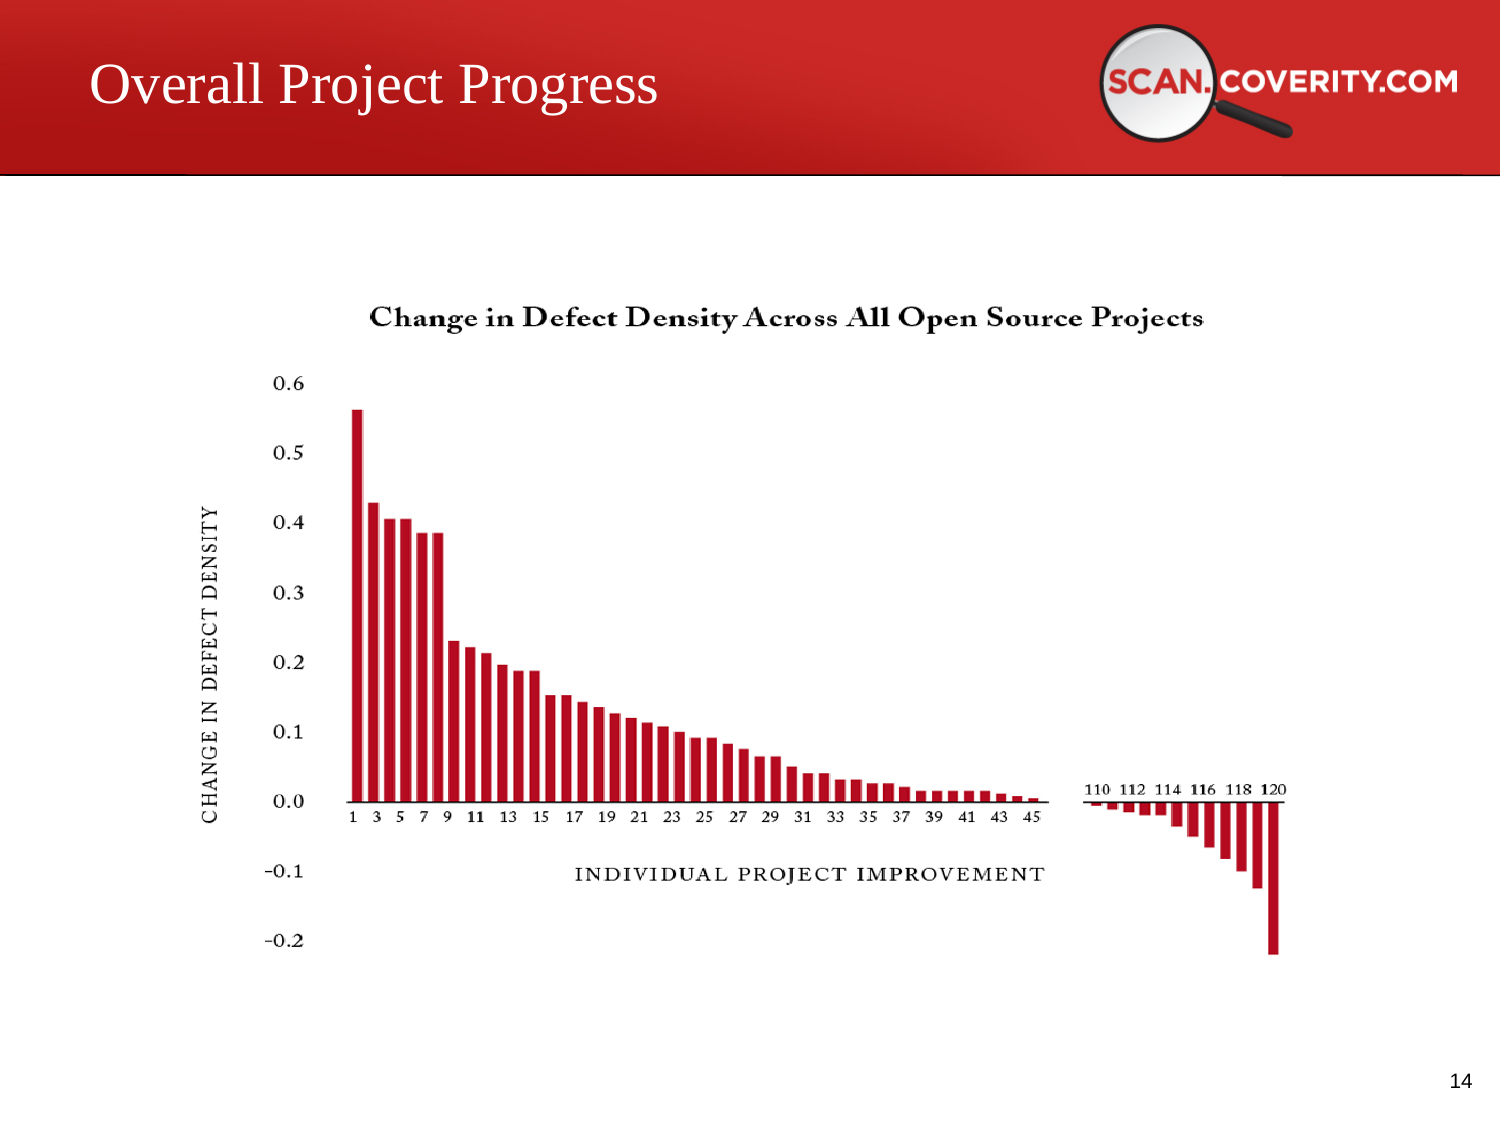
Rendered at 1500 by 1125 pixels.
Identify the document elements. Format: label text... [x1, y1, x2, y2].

picture [99, 247, 1476, 1051]
picture [0, 0, 1500, 174]
title Overall Project Progress [74, 24, 1100, 143]
